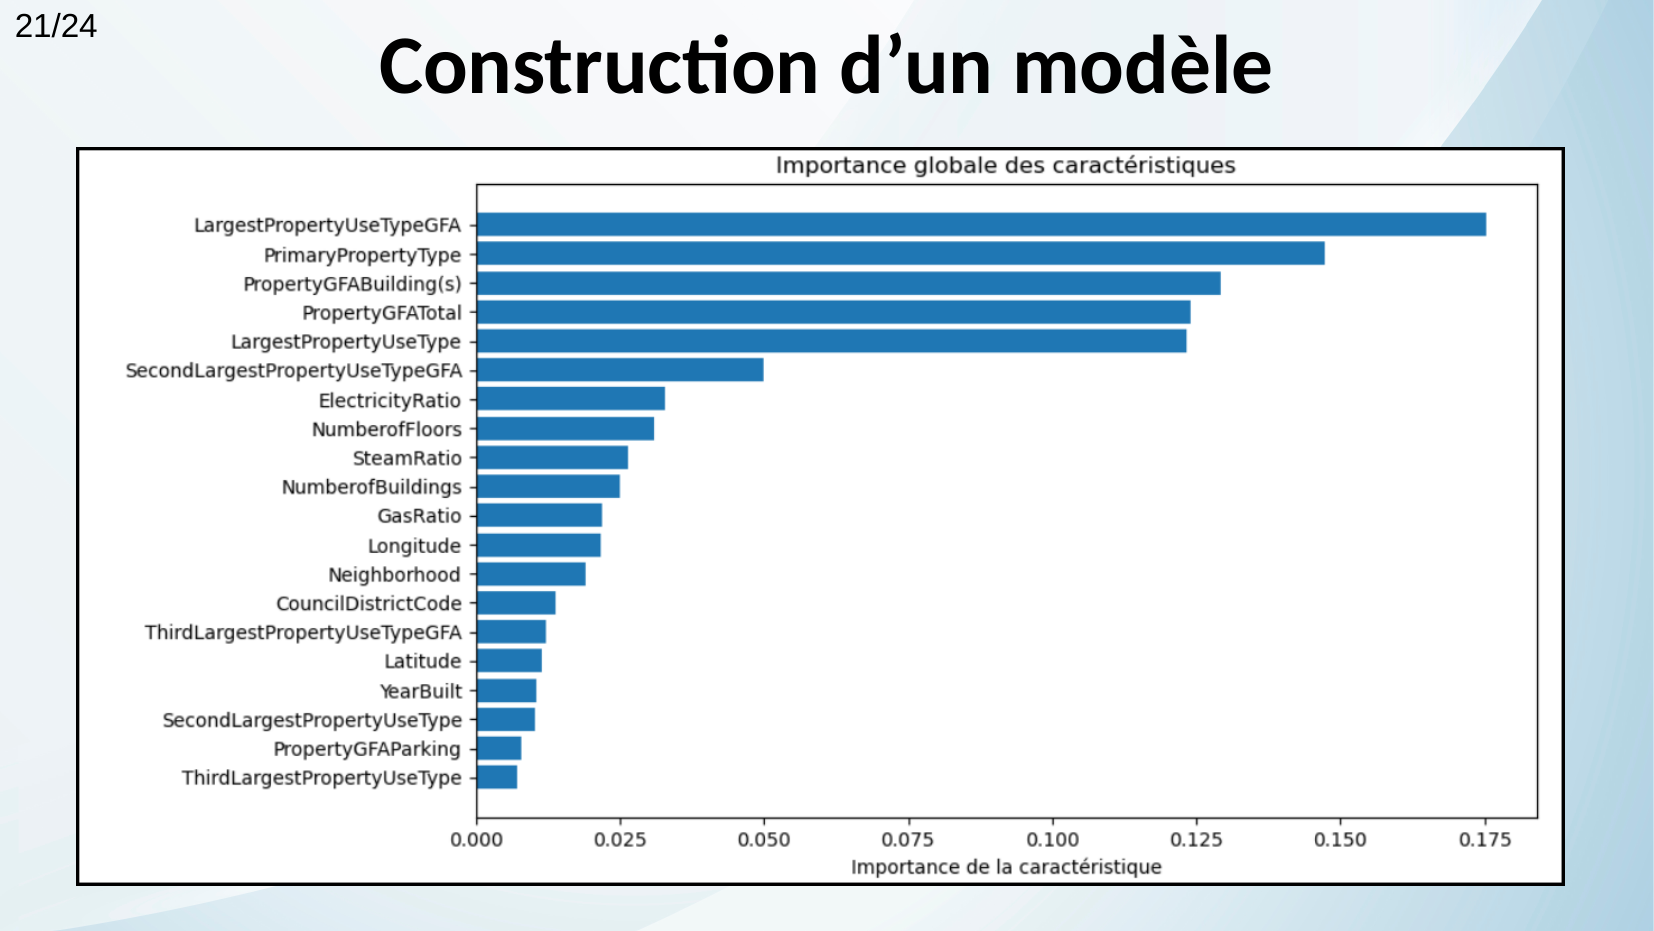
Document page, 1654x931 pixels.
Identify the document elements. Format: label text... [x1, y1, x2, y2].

text_box 21/24 [0, 0, 119, 60]
picture [0, 0, 1654, 931]
title Construction d’un modèle [82, 31, 1571, 199]
